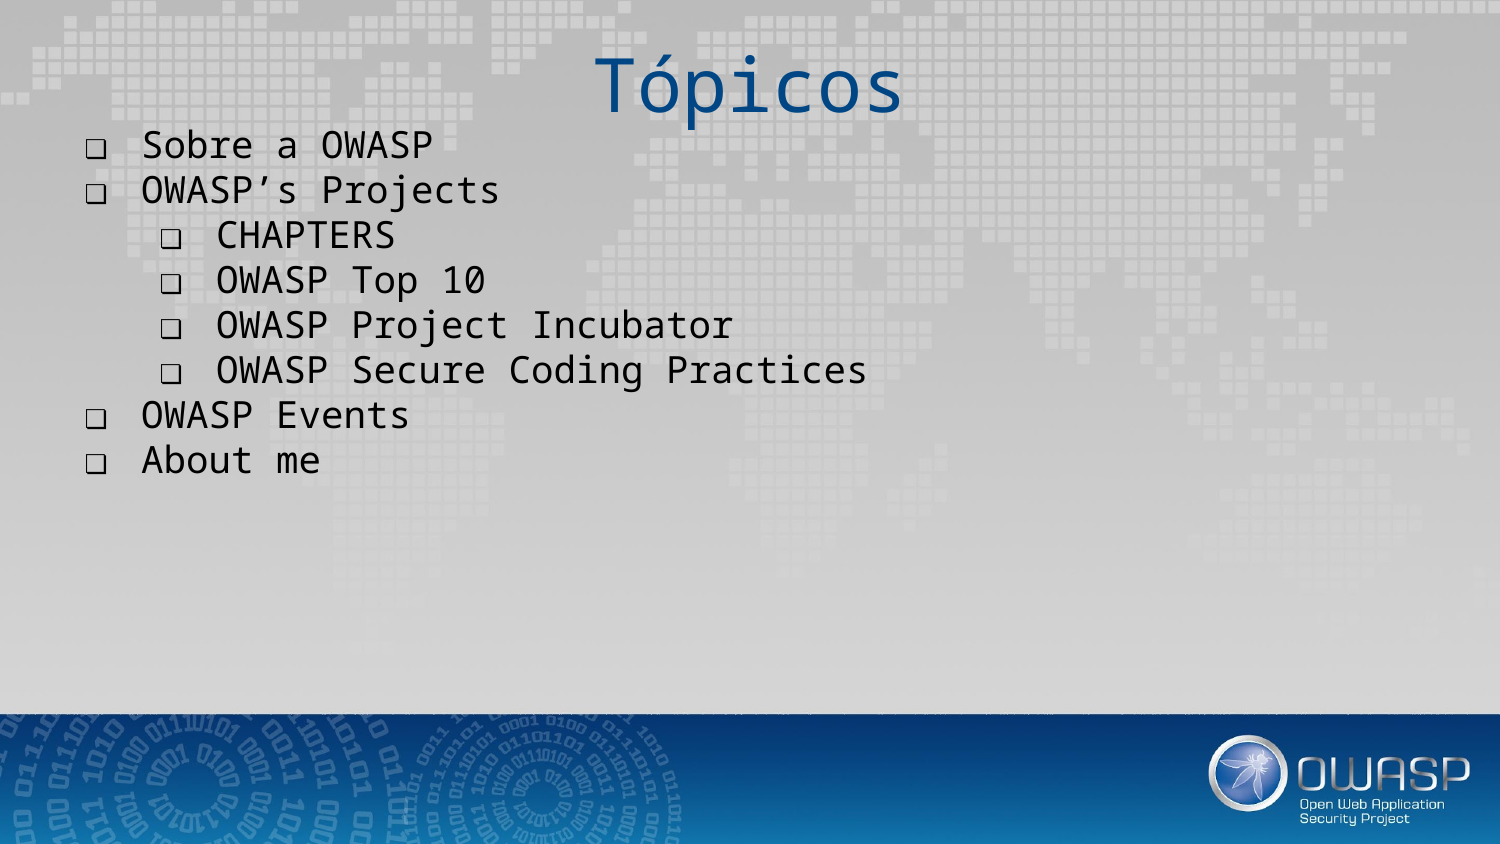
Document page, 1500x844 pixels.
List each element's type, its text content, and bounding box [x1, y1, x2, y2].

list Sobre a OWASP OWASP’s Projects CHAPTERS OWASP Top 10 OWASP Project Incubator OWASP Secure Coding Practices OWASP Events About me [51, 114, 1449, 675]
title Tópicos [51, 35, 1449, 114]
picture [0, 0, 1500, 844]
